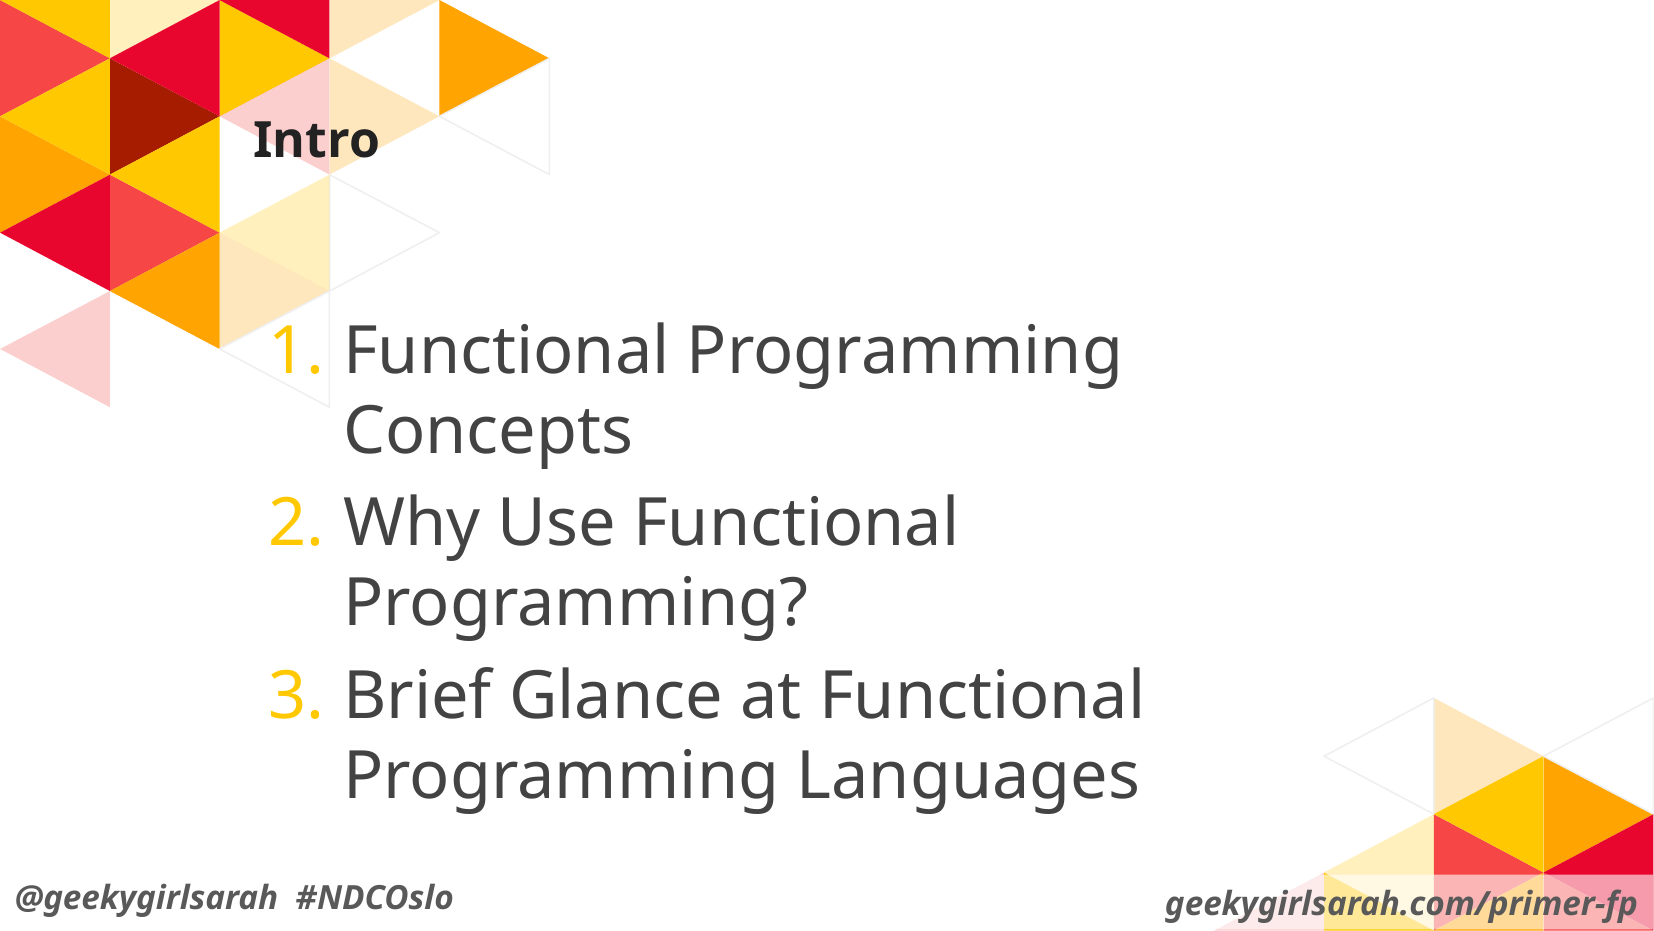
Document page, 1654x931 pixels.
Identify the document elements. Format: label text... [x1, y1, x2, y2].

title Intro [238, 61, 1406, 183]
list Functional Programming Concepts Why Use Functional Programming? Brief Glance at Functional Programming Languages [238, 291, 1406, 817]
